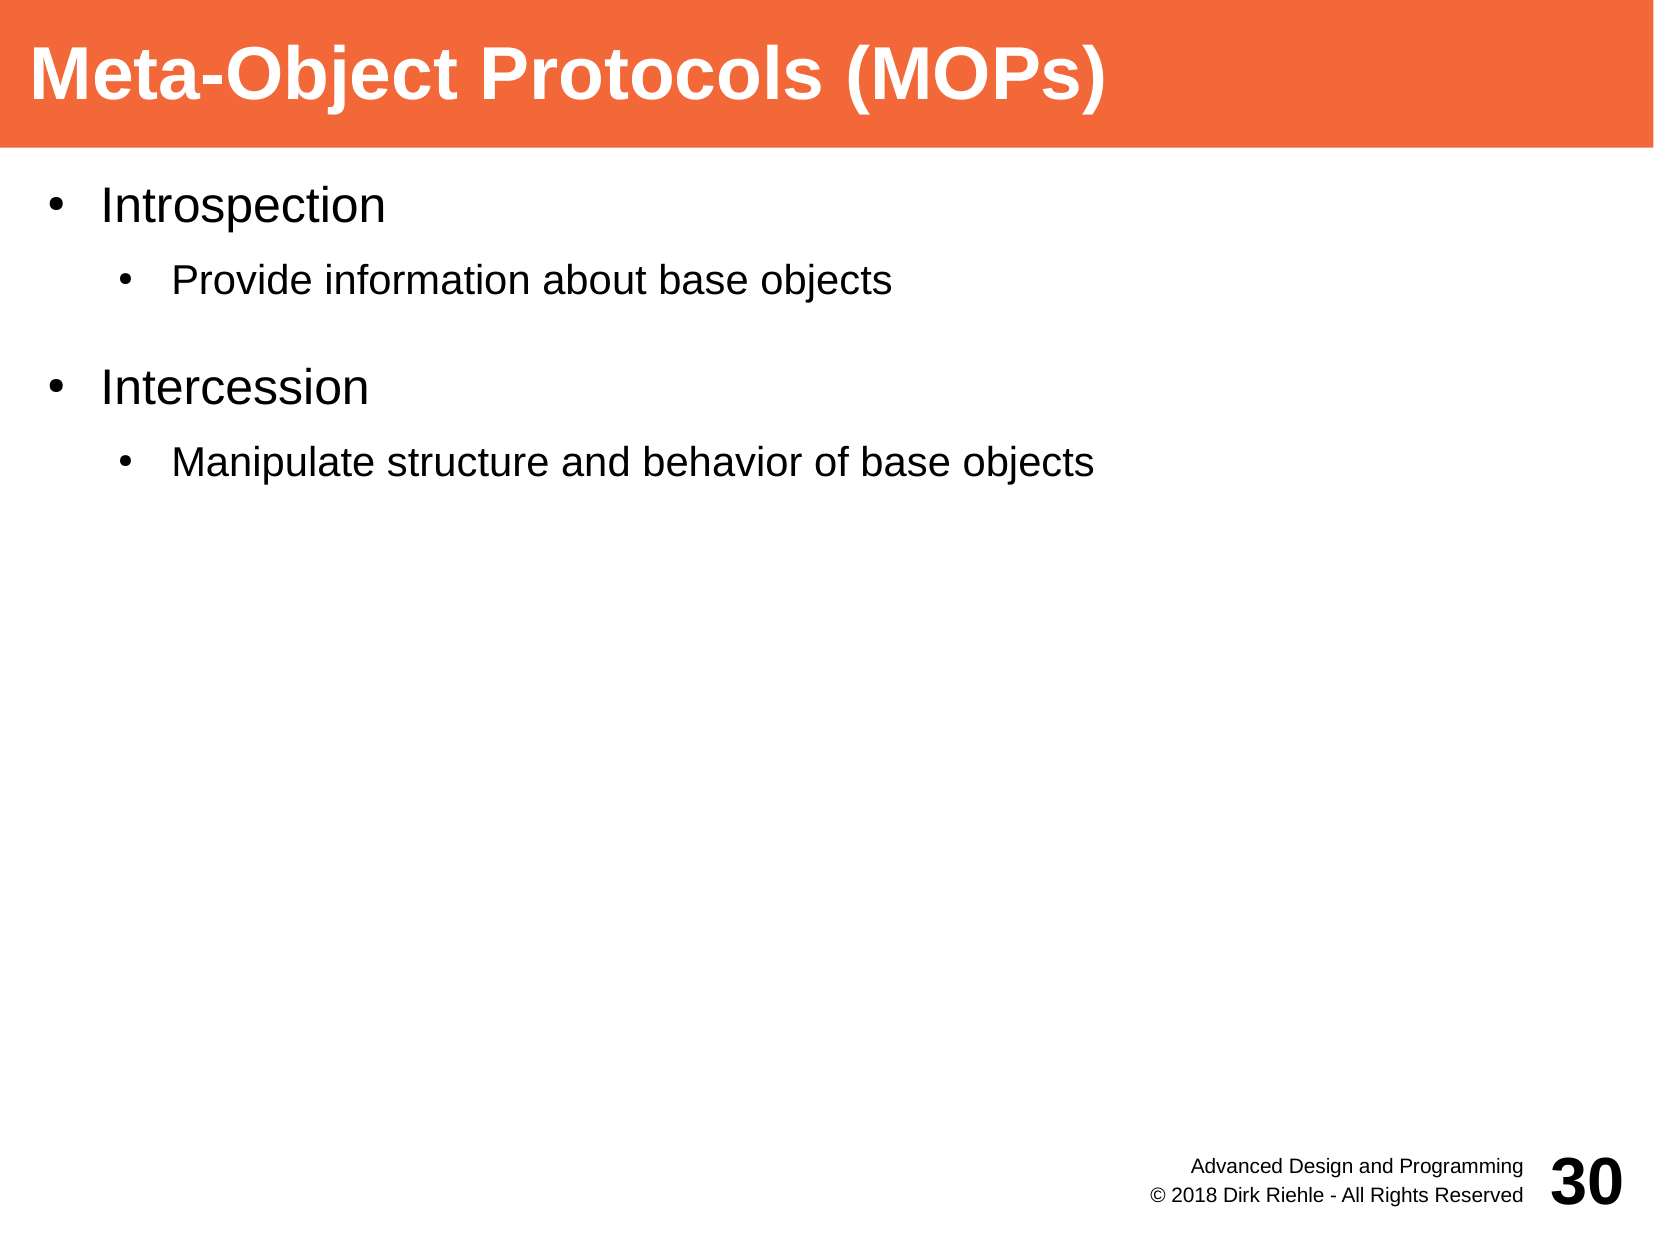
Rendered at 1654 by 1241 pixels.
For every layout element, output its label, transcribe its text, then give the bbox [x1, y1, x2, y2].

title Meta-Object Protocols (MOPs) [0, 0, 1654, 148]
list Introspection Provide information about base objects Intercession Manipulate structure and behavior of base objects [29, 177, 1625, 1063]
